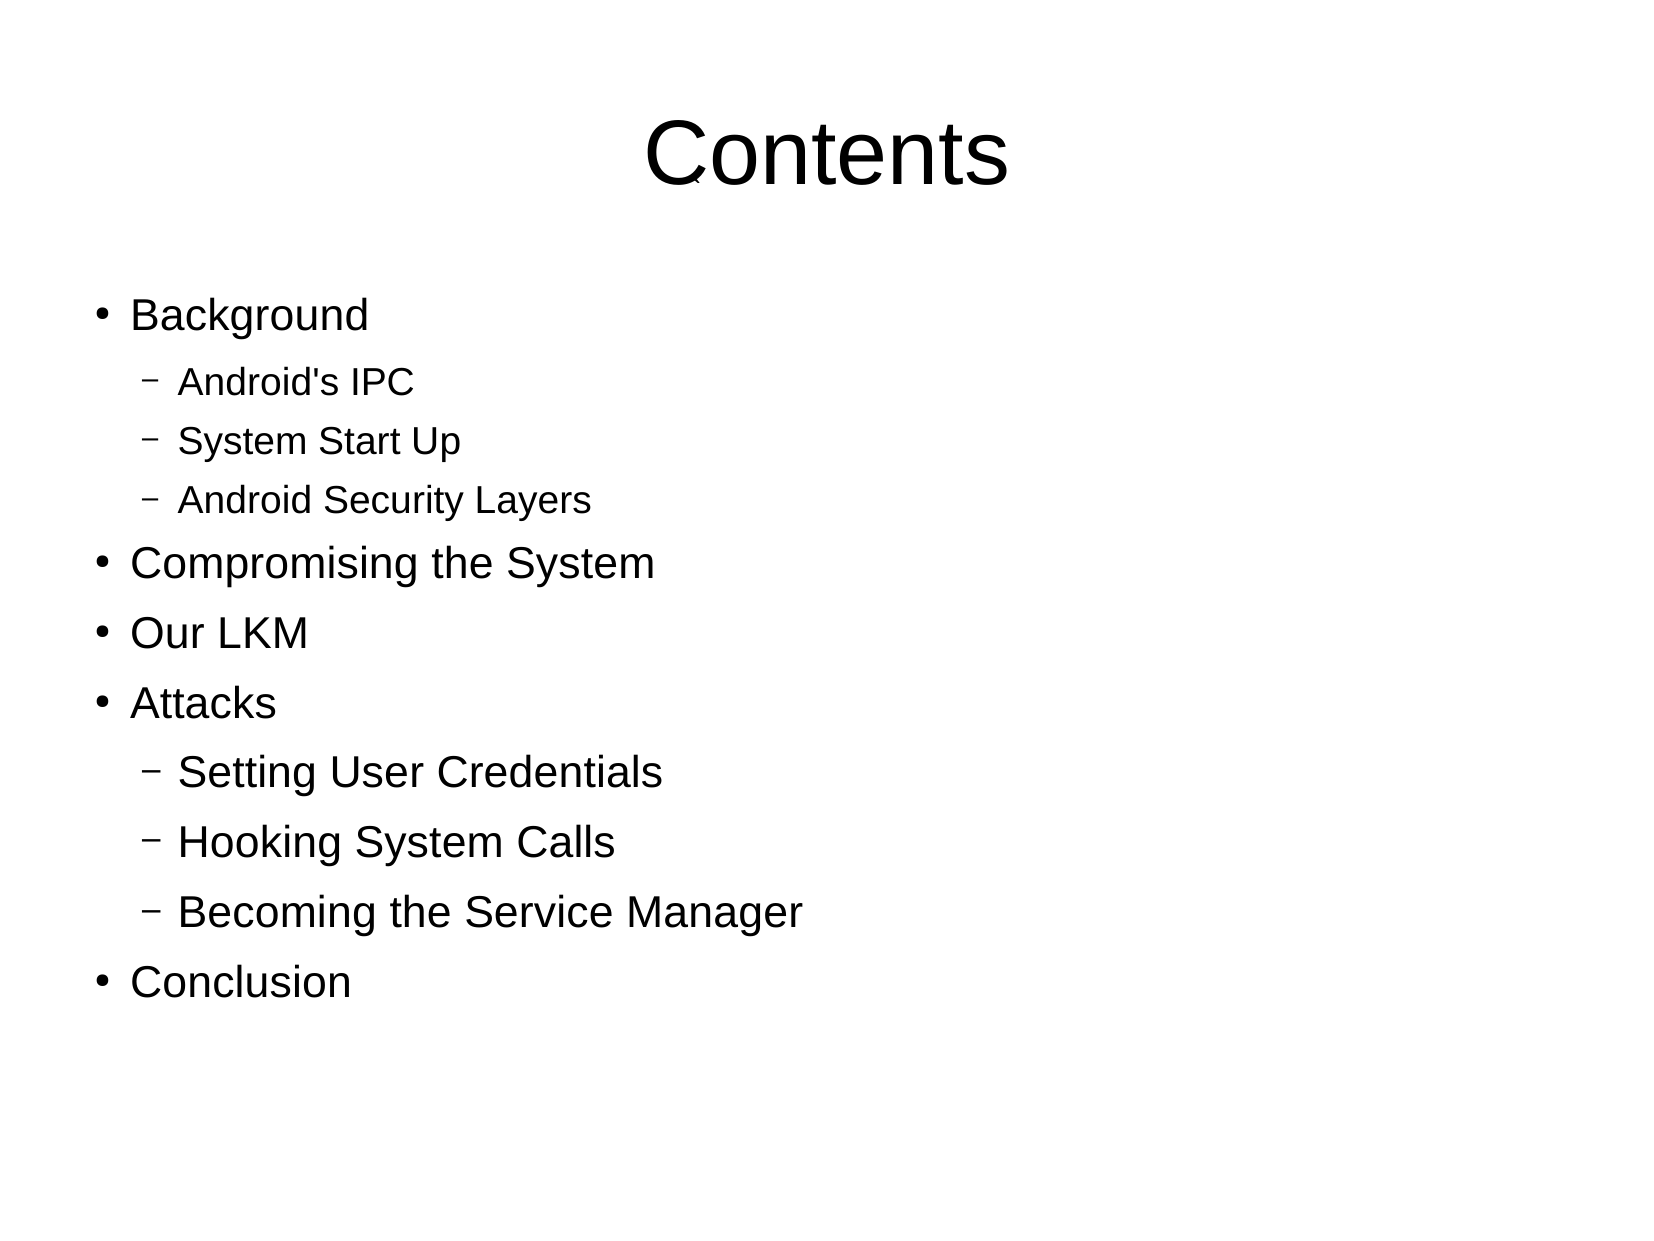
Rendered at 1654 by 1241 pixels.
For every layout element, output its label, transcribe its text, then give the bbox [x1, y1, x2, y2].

title Contents [82, 49, 1571, 257]
list Background Android's IPC System Start Up Android Security Layers Compromising the System Our LKM Attacks Setting User Credentials Hooking System Calls Becoming the Service Manager Conclusion [82, 290, 1571, 1010]
text_box ` [675, 163, 718, 221]
